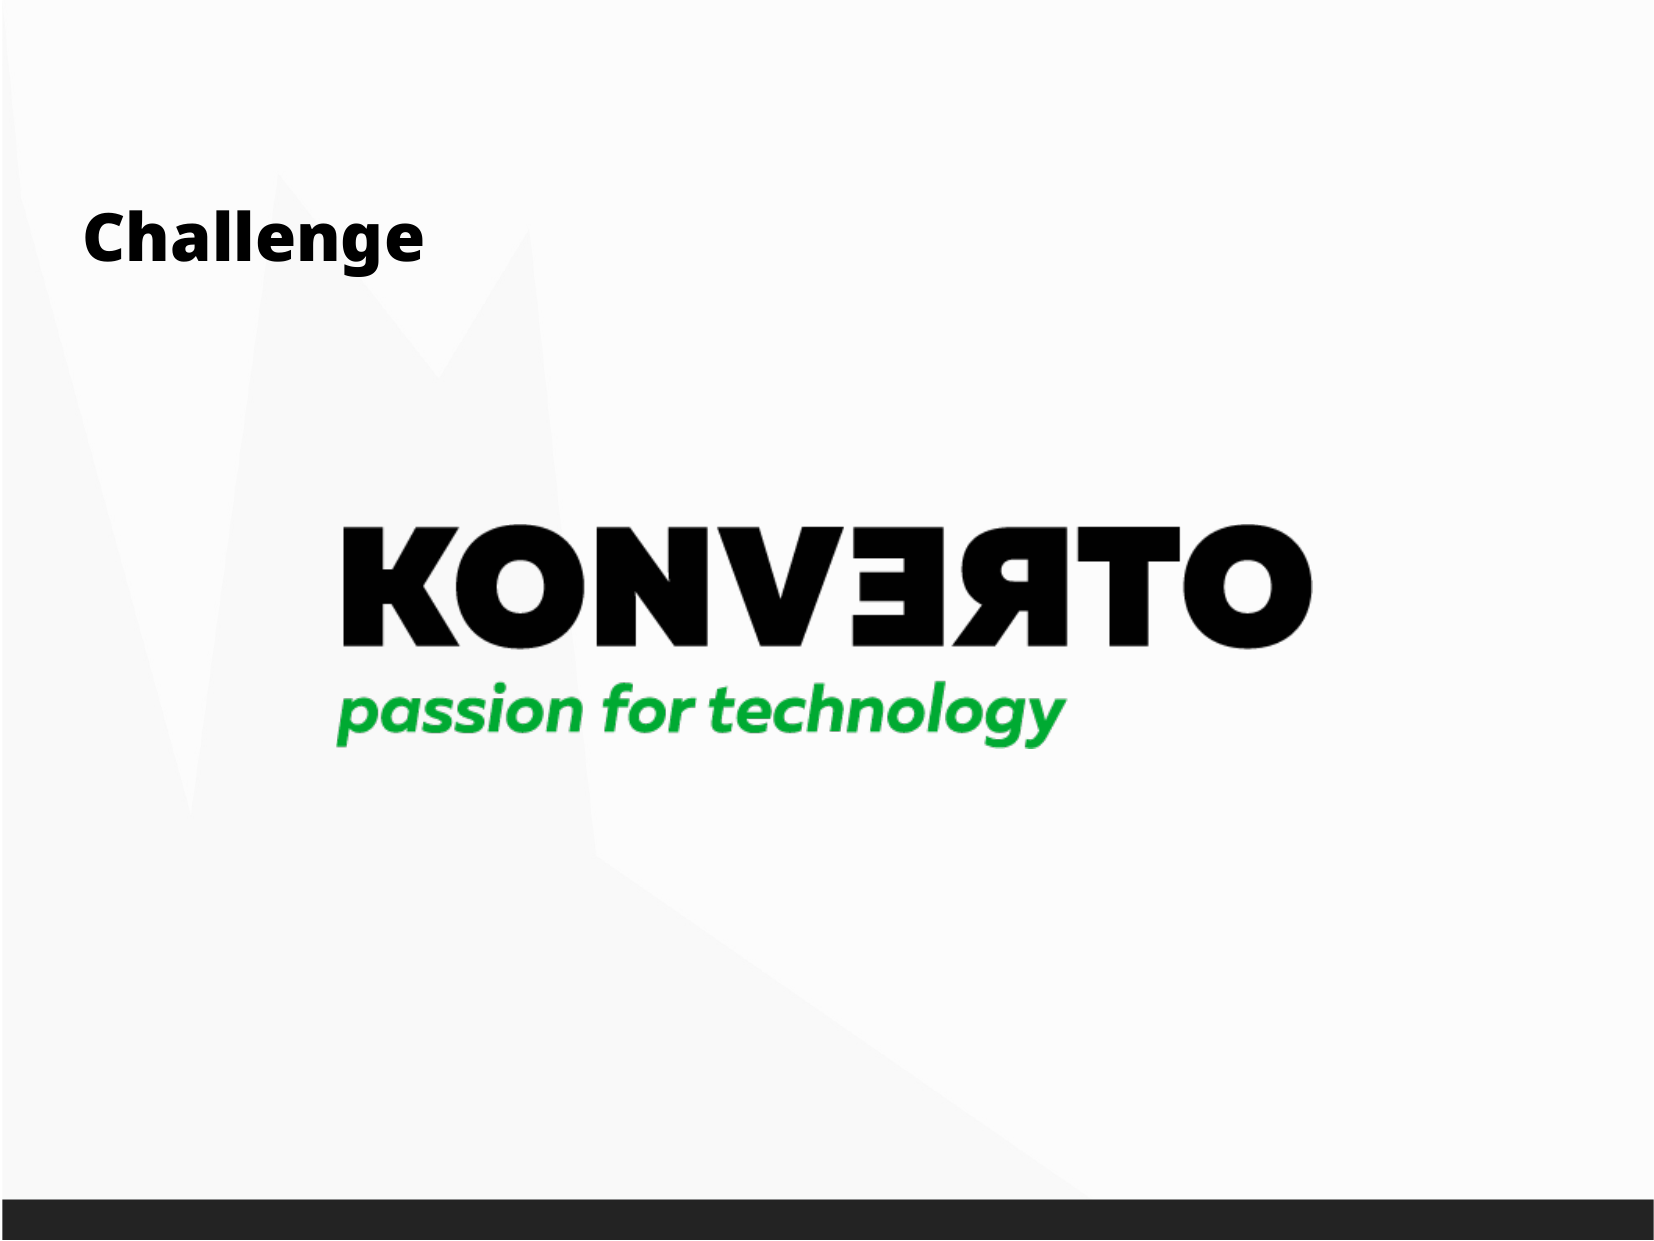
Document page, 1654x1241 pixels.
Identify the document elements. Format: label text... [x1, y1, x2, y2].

picture [2, 0, 1654, 1241]
title Challenge [82, 139, 1571, 332]
